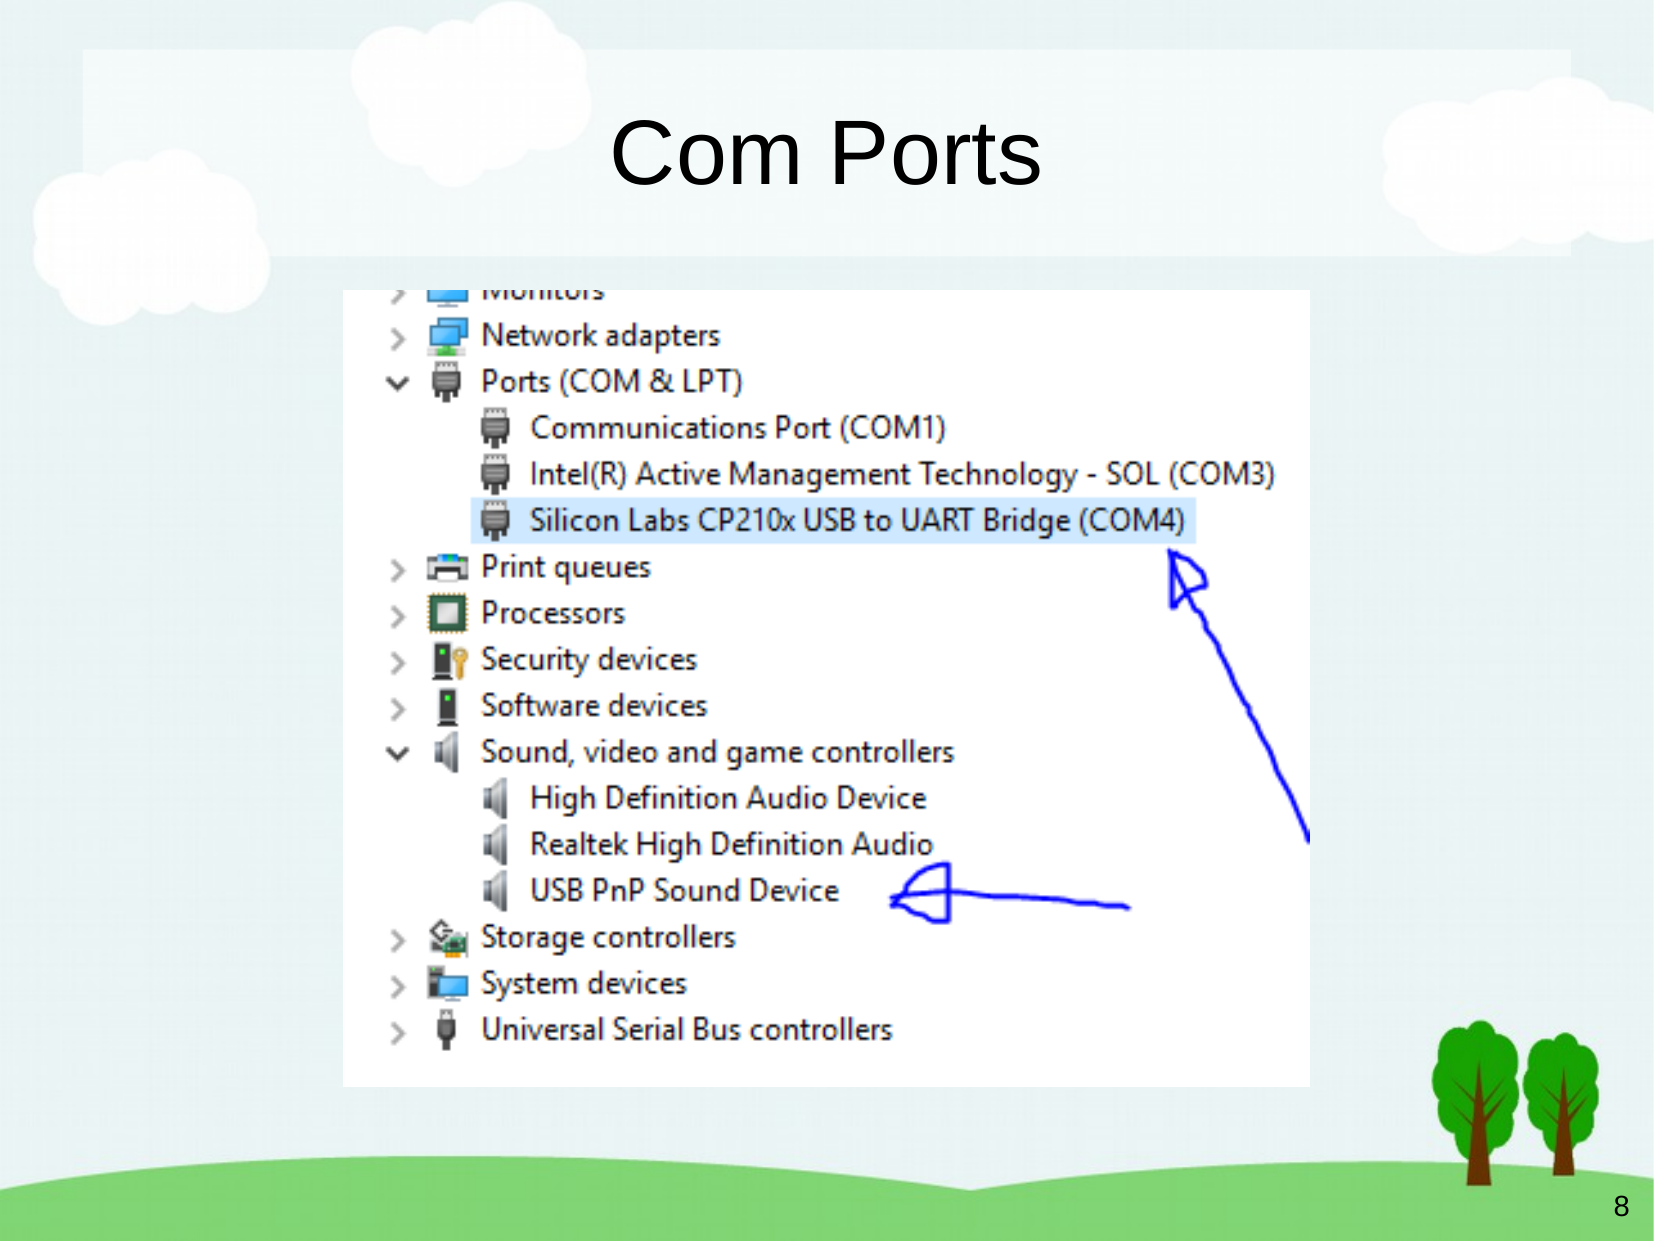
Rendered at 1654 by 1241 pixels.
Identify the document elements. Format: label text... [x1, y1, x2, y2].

picture [0, 0, 1654, 1241]
title Com Ports [82, 49, 1571, 257]
